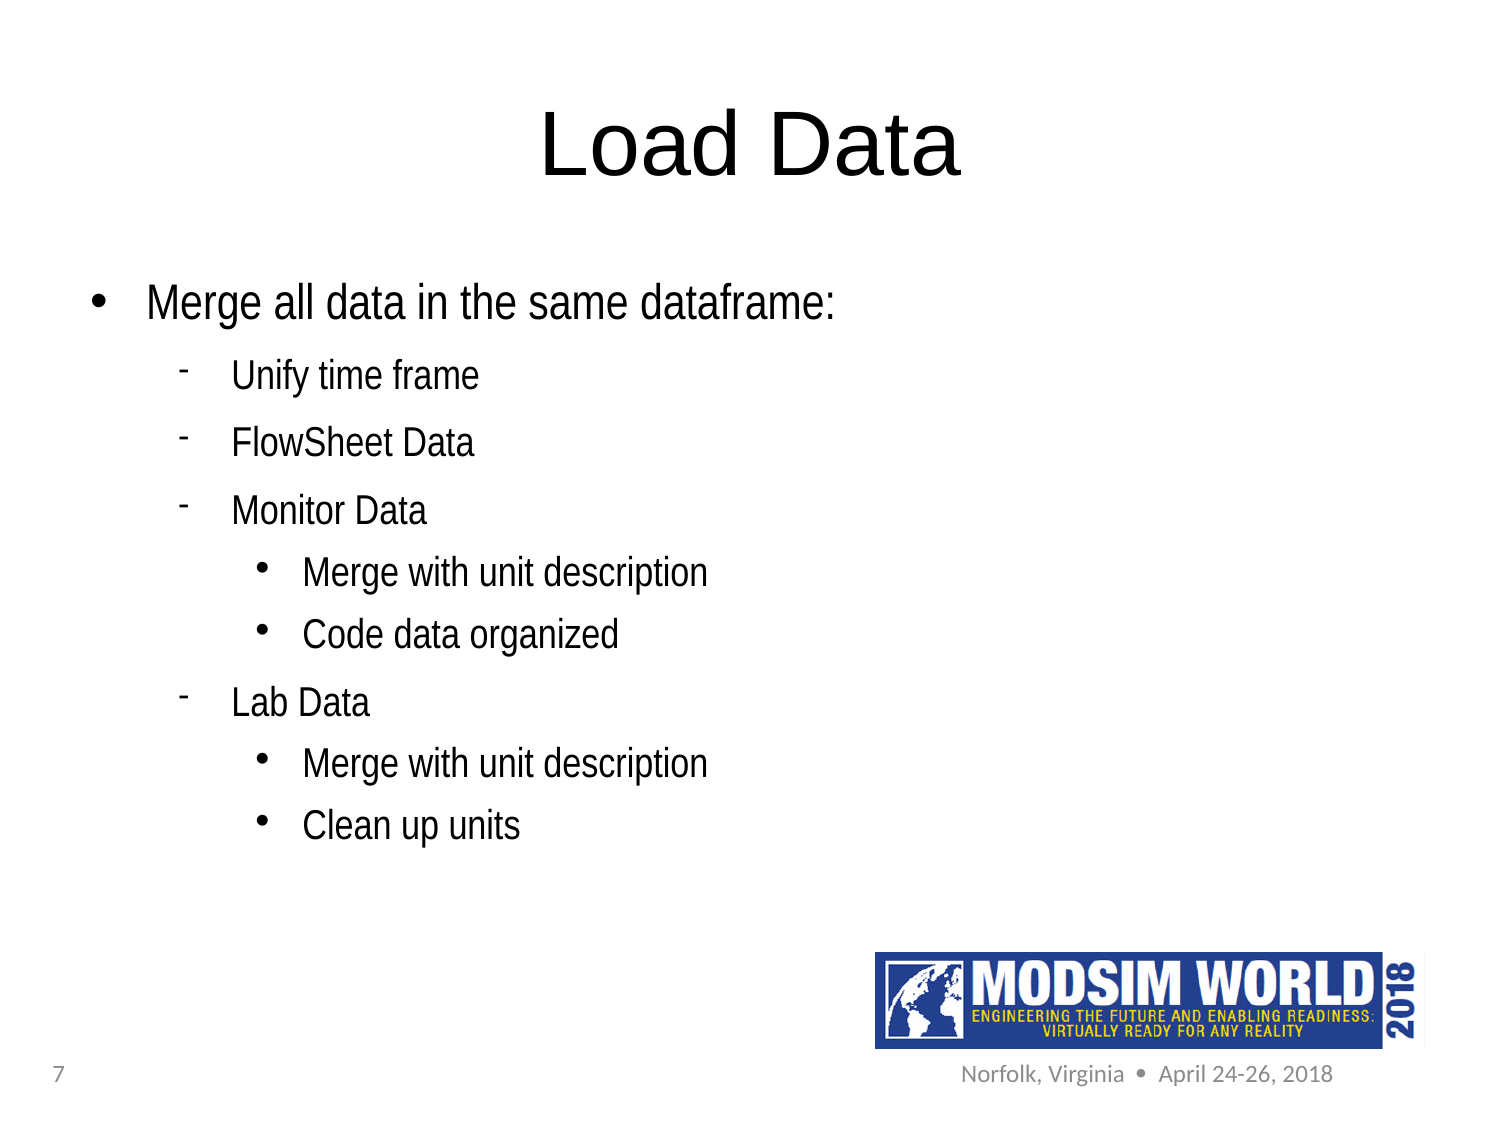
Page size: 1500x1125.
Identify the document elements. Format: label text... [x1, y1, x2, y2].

picture [875, 1005, 1425, 1042]
text_box Merge all data in the same dataframe: Unify time frame FlowSheet Data Monitor Data Merge with unit description Code data organized Lab Data Merge with unit description Clean up units [74, 262, 1425, 1005]
text_box <number> [37, 1042, 388, 1103]
text_box Load Data [74, 45, 1425, 233]
text_box Norfolk, Virginia  April 24-26, 2018 [874, 1042, 1427, 1103]
